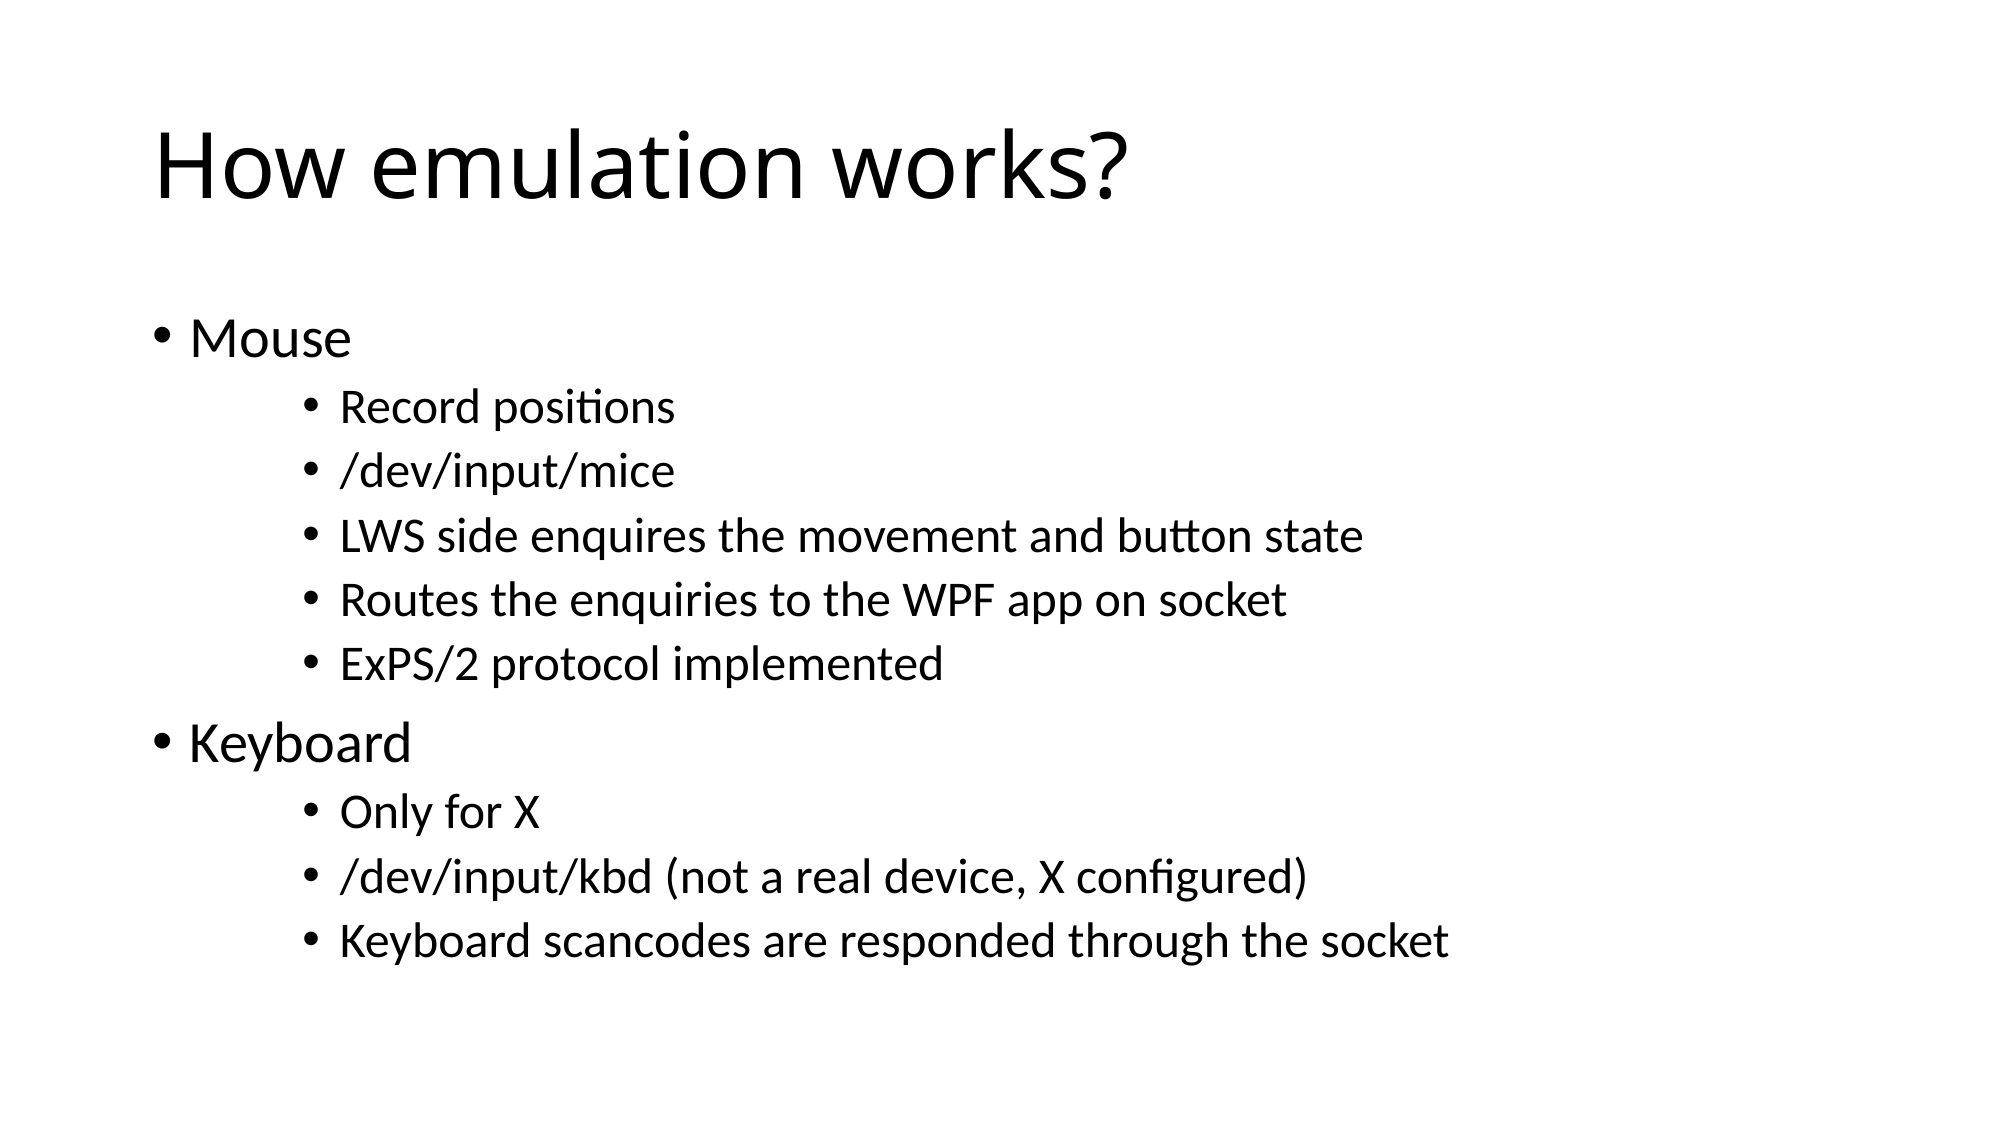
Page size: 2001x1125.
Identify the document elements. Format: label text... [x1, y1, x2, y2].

title How emulation works? [137, 59, 1863, 278]
list Mouse Record positions /dev/input/mice LWS side enquires the movement and button state Routes the enquiries to the WPF app on socket ExPS/2 protocol implemented Keyboard Only for X /dev/input/kbd (not a real device, X configured) Keyboard scancodes are responded through the socket [137, 299, 1863, 1014]
